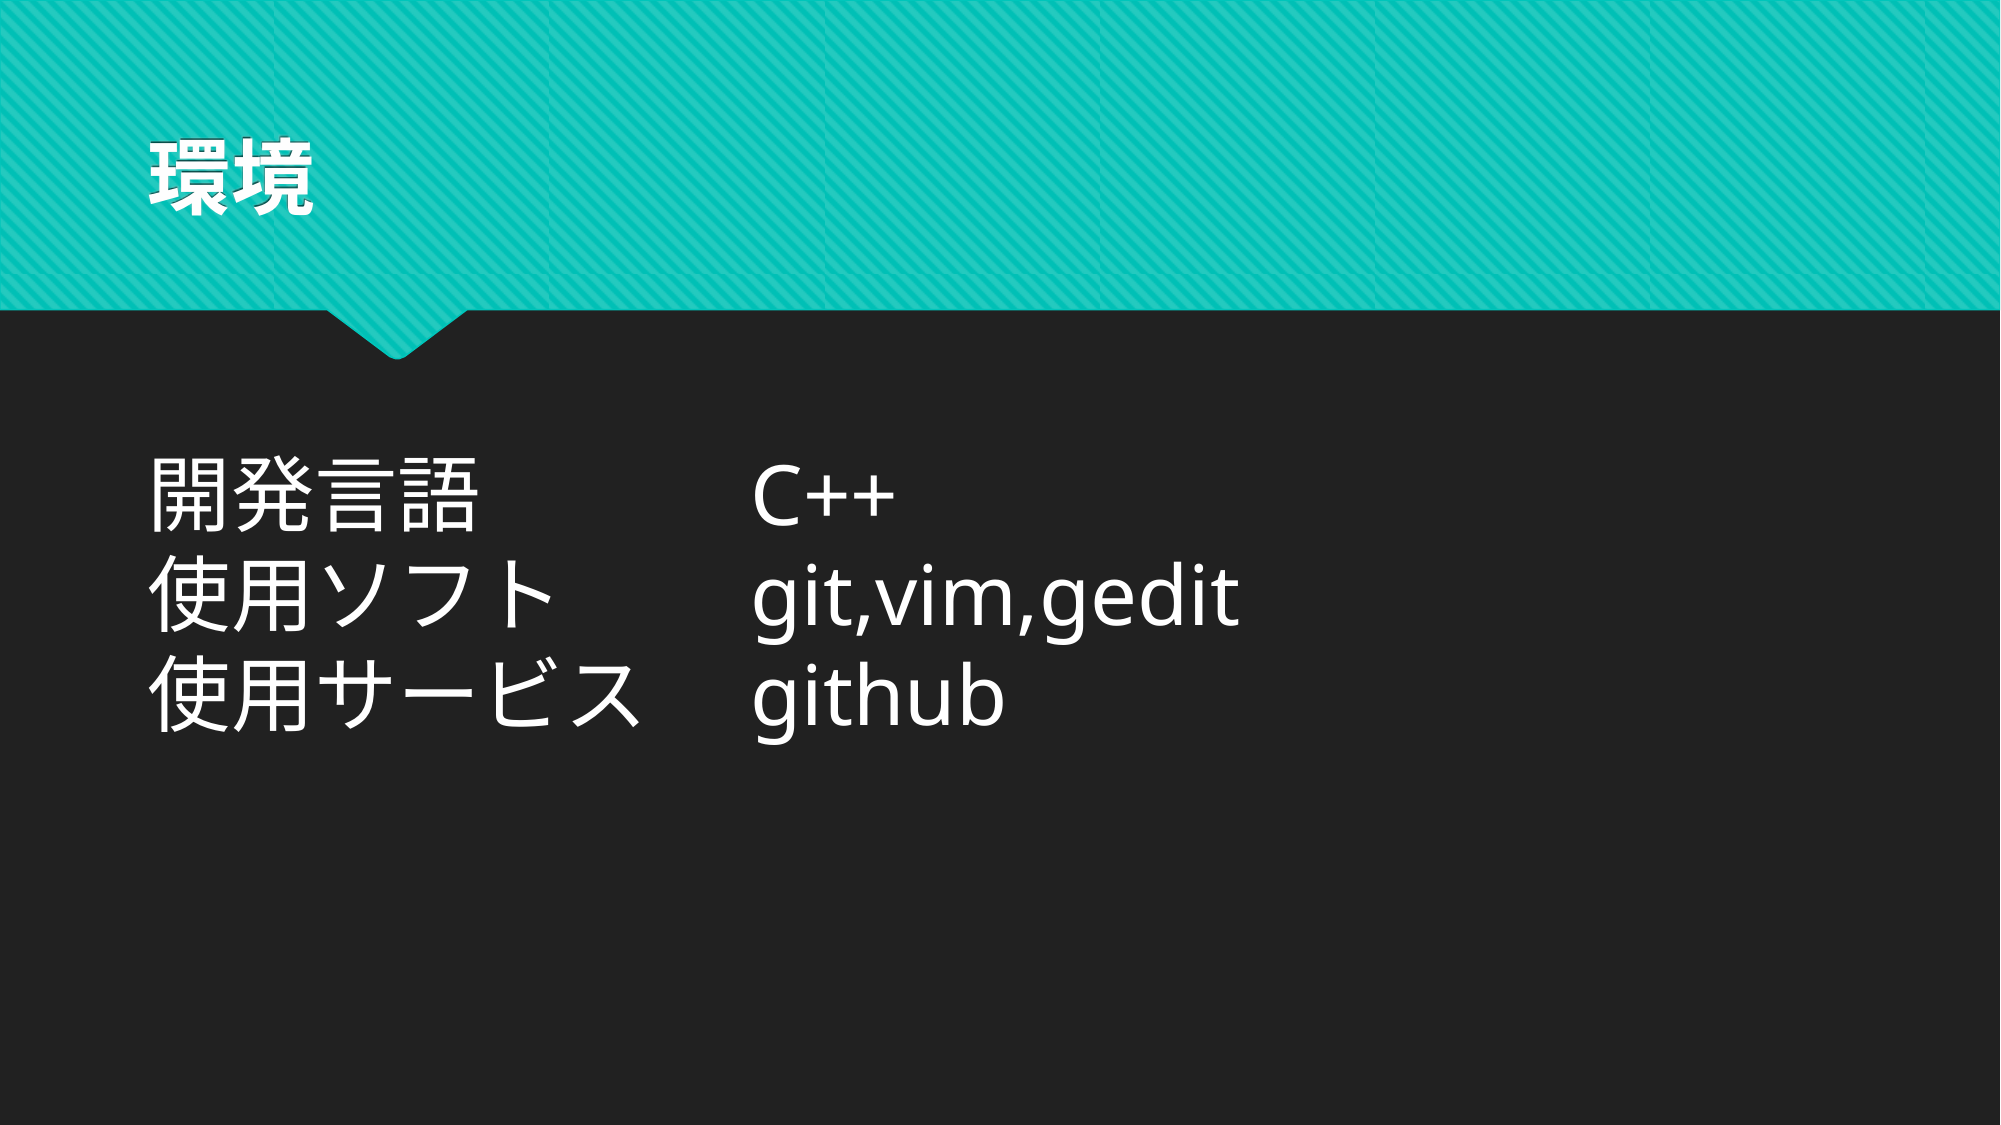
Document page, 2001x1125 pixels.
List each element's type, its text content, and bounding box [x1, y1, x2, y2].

text_box 開発言語 C++ 使用ソフト git,vim,gedit 使用サービス github [132, 434, 1686, 753]
title 環境 [132, 73, 1868, 233]
